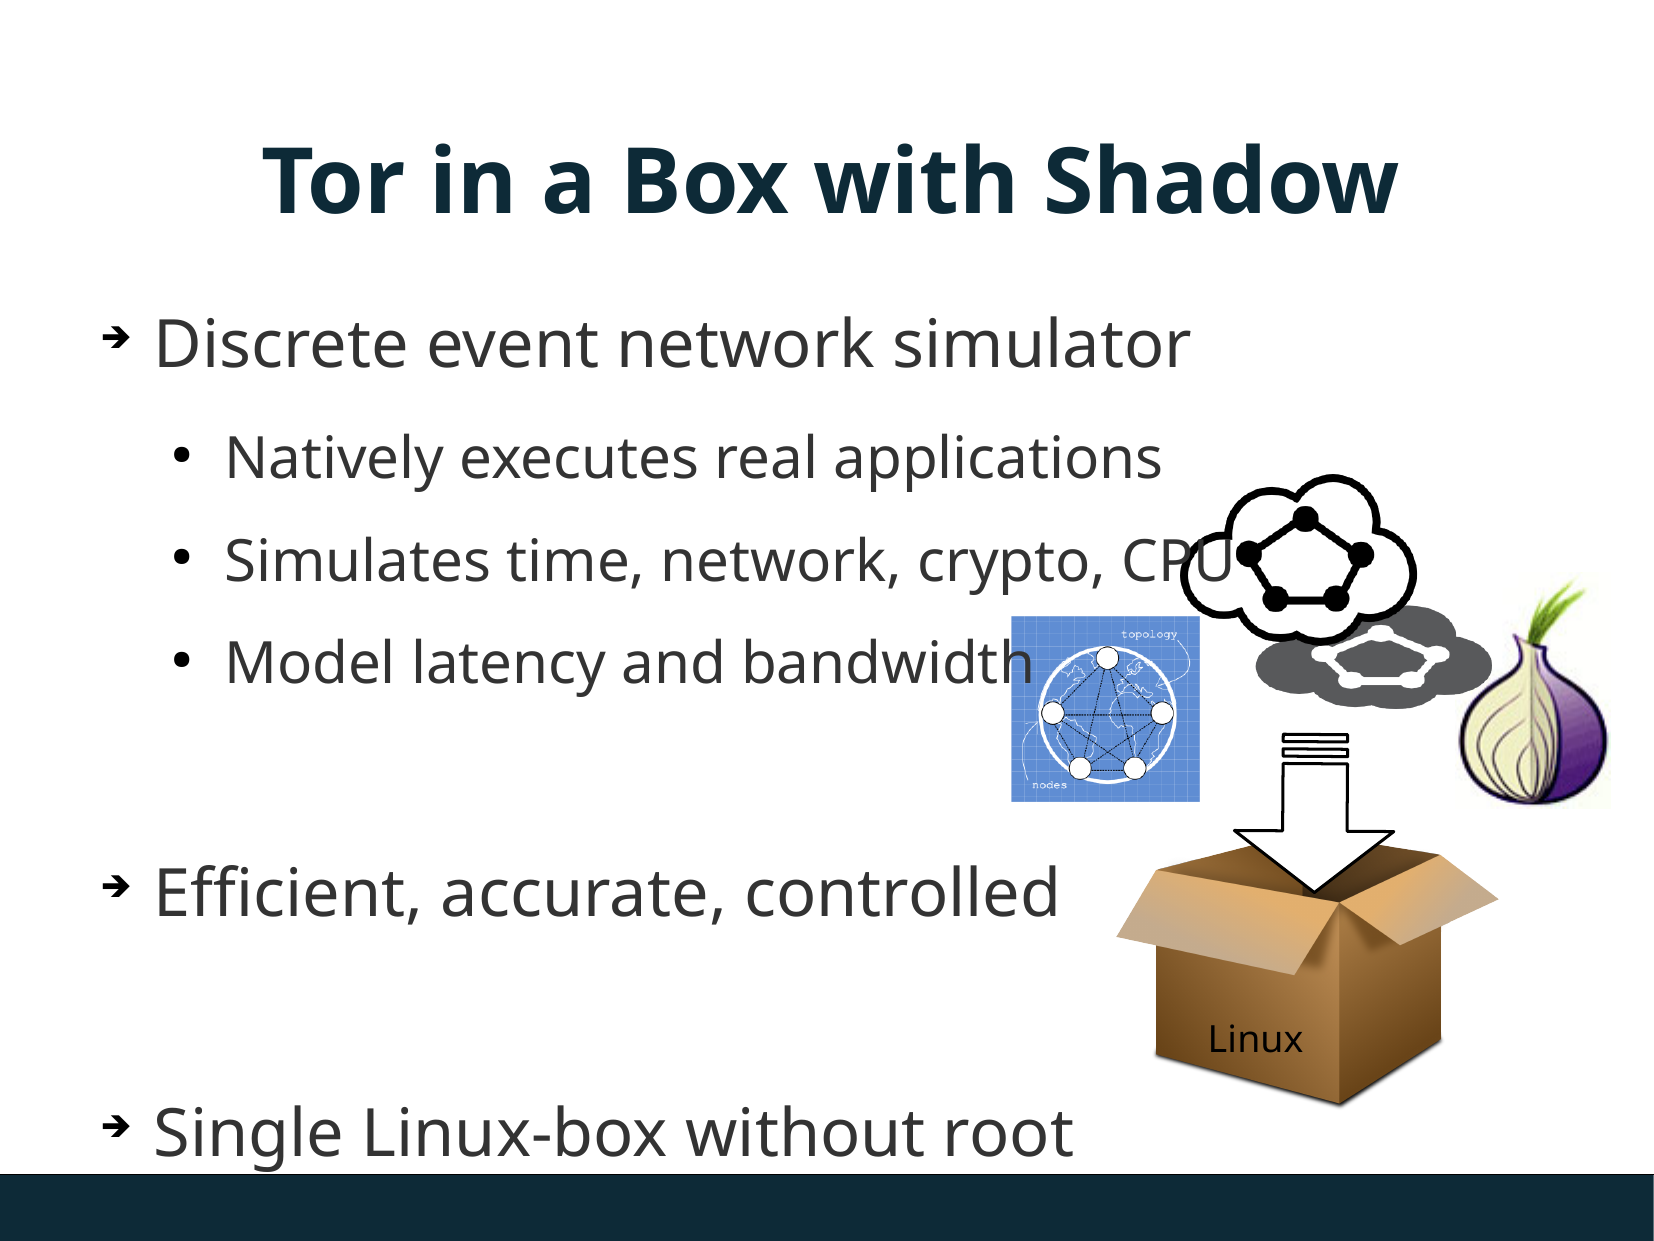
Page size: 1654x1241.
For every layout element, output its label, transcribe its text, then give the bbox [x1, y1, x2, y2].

picture [1571, 572, 1611, 809]
title Tor in a Box with Shadow [86, 74, 1575, 282]
list Discrete event network simulator Natively executes real applications Simulates time, network, crypto, CPU Model latency and bandwidth Efficient, accurate, controlled Single Linux-box without root [82, 296, 1571, 1115]
text_box Linux [1192, 1005, 1306, 1064]
